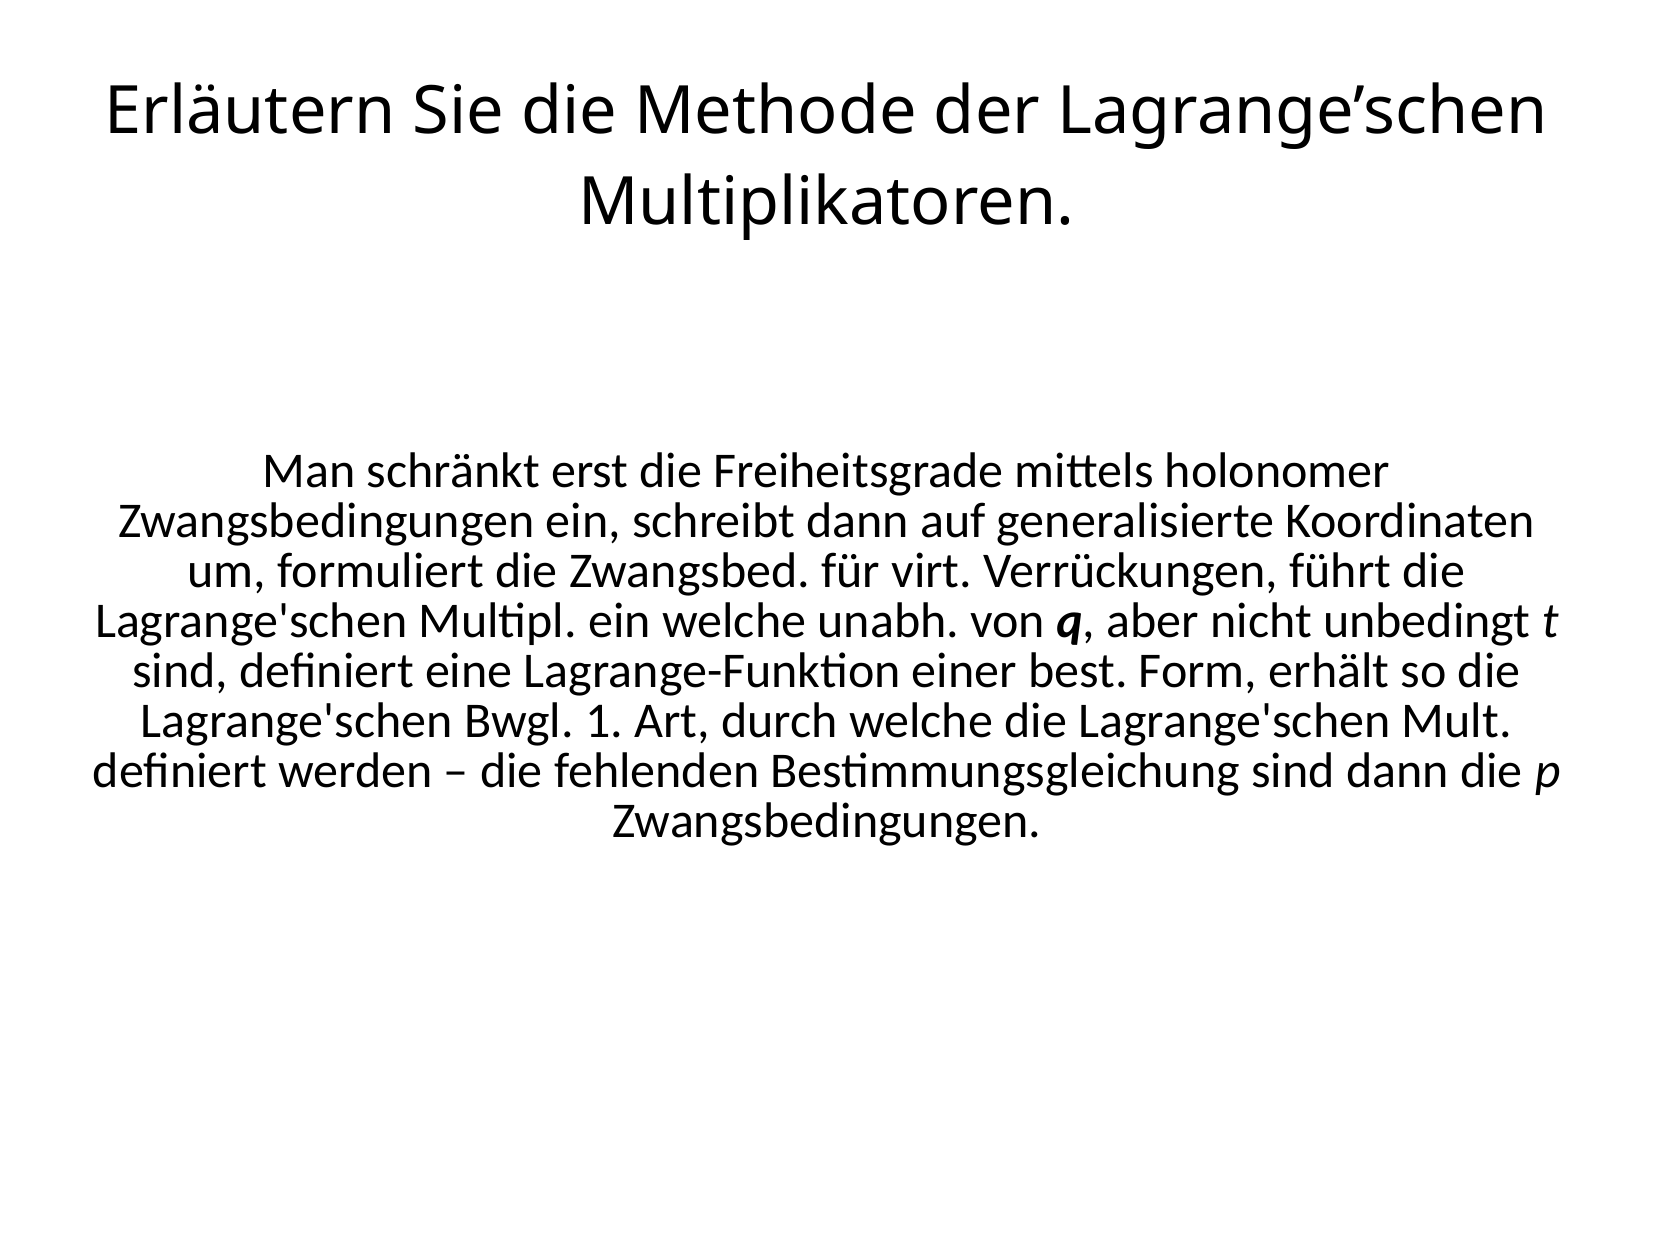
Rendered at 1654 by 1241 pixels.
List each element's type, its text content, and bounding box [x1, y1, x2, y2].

title Erläutern Sie die Methode der Lagrange’schen Multiplikatoren. [82, 49, 1571, 257]
subtitle Man schränkt erst die Freiheitsgrade mittels holonomer Zwangsbedingungen ein, schreibt dann auf generalisierte Koordinaten um, formuliert die Zwangsbed. für virt. Verrückungen, führt die Lagrange'schen Multipl. ein welche unabh. von q, aber nicht unbedingt t sind, definiert eine Lagrange-Funktion einer best. Form, erhält so die Lagrange'schen Bwgl. 1. Art, durch welche die Lagrange'schen Mult. definiert werden – die fehlenden Bestimmungsgleichung sind dann die p Zwangsbedingungen. [82, 290, 1571, 1010]
